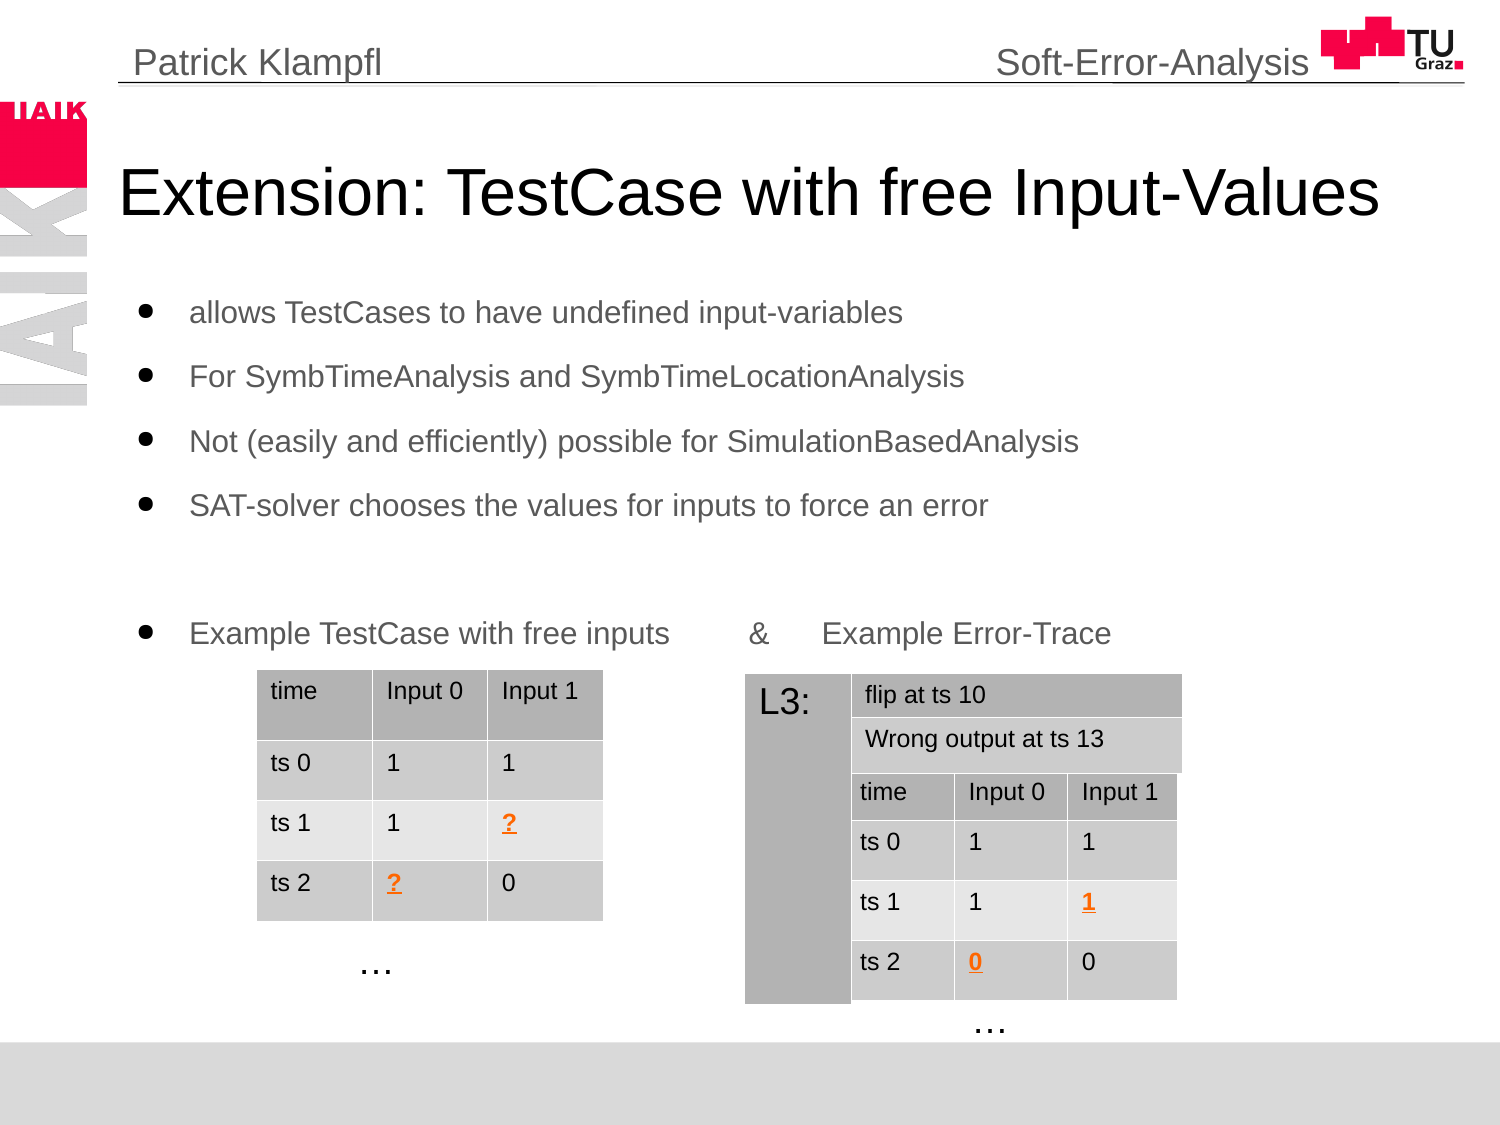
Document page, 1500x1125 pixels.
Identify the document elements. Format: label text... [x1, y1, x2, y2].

table_cell ts 1 [257, 801, 372, 860]
table_header L3: [745, 674, 851, 1004]
table_cell 1 [1068, 881, 1177, 940]
table_cell 1 [488, 741, 603, 800]
list allows TestCases to have undefined input-variables For SymbTimeAnalysis and SymbTimeLocationAnalysis Not (easily and efficiently) possible for SimulationBasedAnalysis SAT-solver chooses the values for inputs to force an error Example TestCase with free inputs & Example Error-Trace [118, 295, 1469, 1038]
table_header Input 0 [955, 774, 1067, 820]
table_cell ts 2 [257, 861, 372, 921]
table_cell 0 [488, 861, 603, 921]
table_header Input 1 [488, 670, 603, 740]
table_cell 1 [1068, 821, 1177, 880]
table_header Input 1 [1068, 774, 1177, 820]
table_cell 1 [955, 881, 1067, 940]
table_cell 1 [373, 801, 487, 860]
table_cell ts 2 [852, 941, 954, 1000]
picture [1318, 12, 1466, 73]
text_box … [342, 933, 461, 990]
table_cell 0 [955, 941, 1067, 1000]
table_cell 1 [373, 741, 487, 800]
table_cell Wrong output at ts 13 [852, 718, 1182, 773]
table_cell ts 0 [257, 741, 372, 800]
table_cell ? [373, 861, 487, 921]
table_cell 1 [955, 821, 1067, 880]
table_cell ts 0 [852, 821, 954, 880]
table_cell 0 [1068, 941, 1177, 1000]
table_cell ts 1 [852, 881, 954, 940]
table_header flip at ts 10 [852, 674, 1182, 717]
title Extension: TestCase with free Input-Values [118, 98, 1469, 287]
table_header Input 0 [373, 670, 487, 740]
table_cell ? [488, 801, 603, 860]
table_header time [852, 774, 954, 820]
text_box … [956, 992, 1075, 1049]
picture [0, 1, 87, 406]
table_header time [257, 670, 372, 740]
